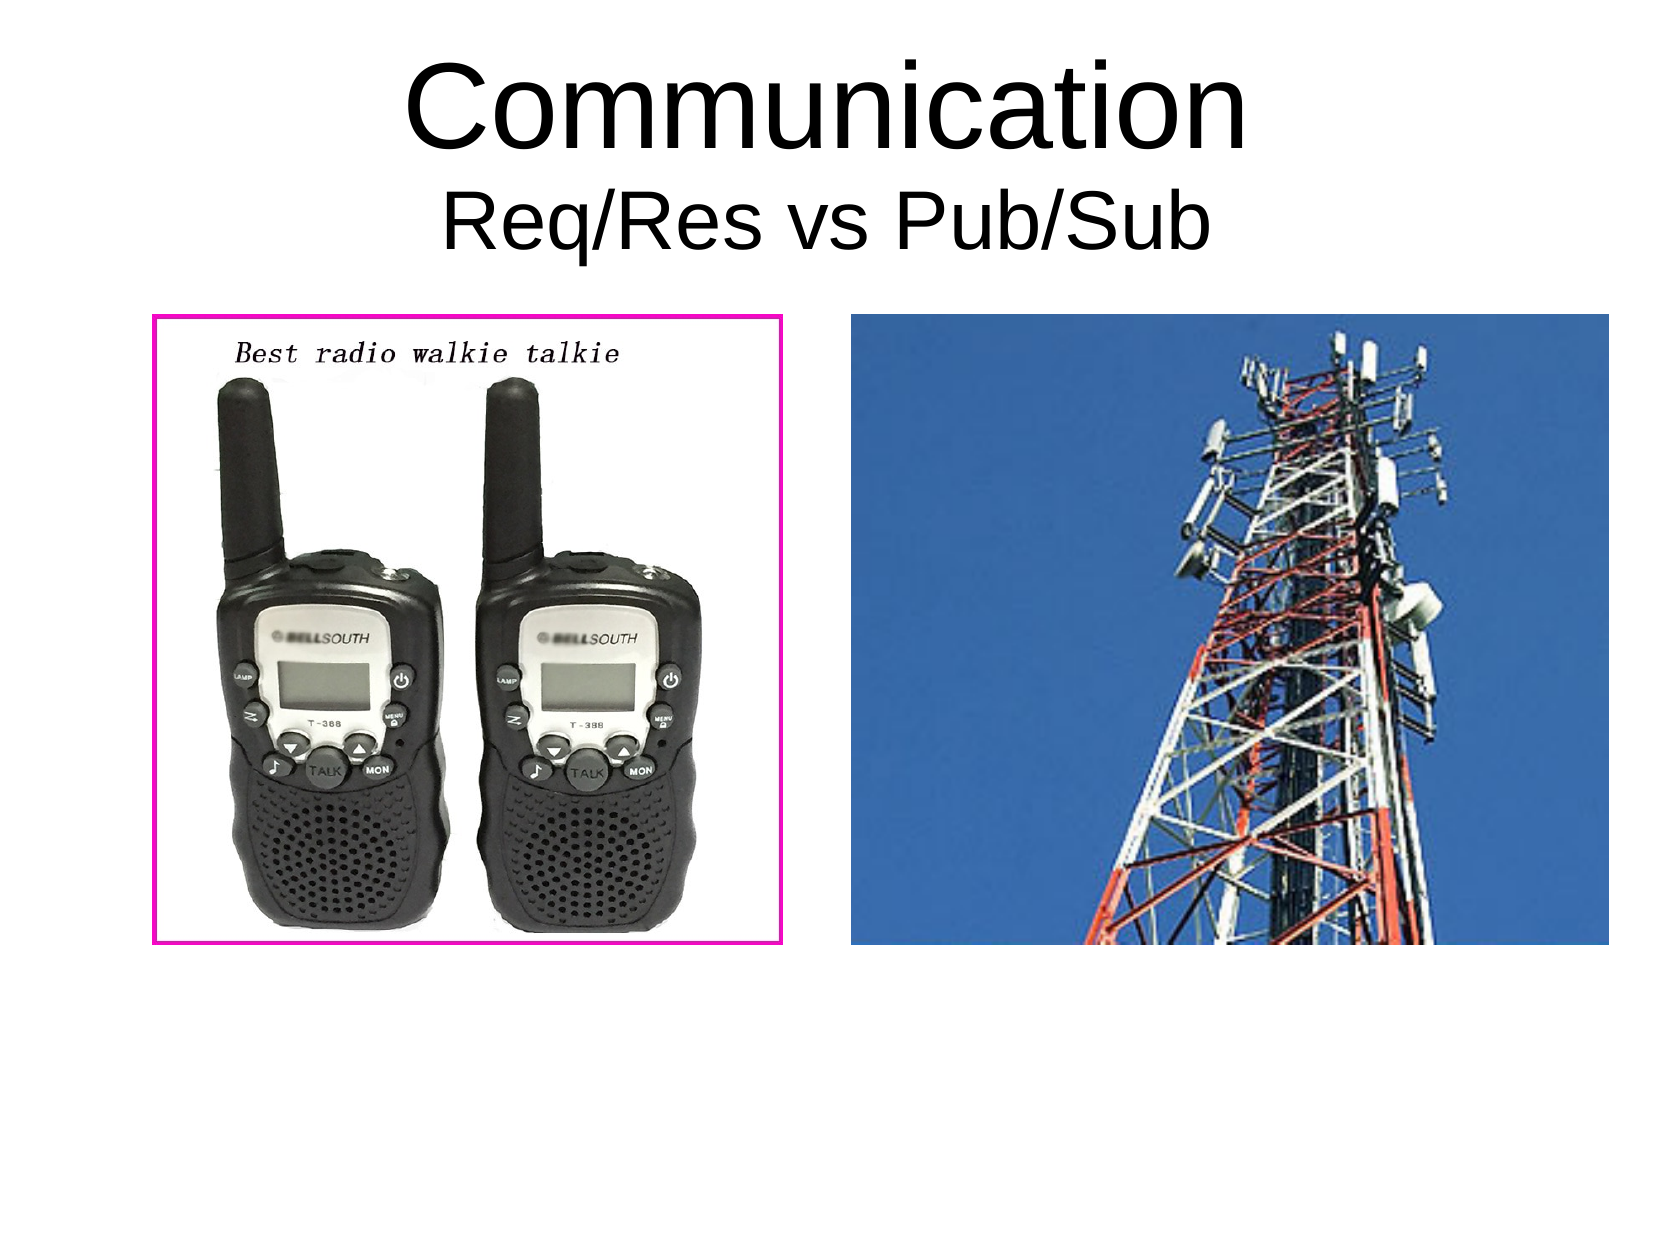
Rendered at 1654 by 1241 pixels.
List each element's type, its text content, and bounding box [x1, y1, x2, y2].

title Communication Req/Res vs Pub/Sub [82, 37, 1571, 268]
picture [152, 314, 783, 946]
picture [851, 314, 1609, 946]
